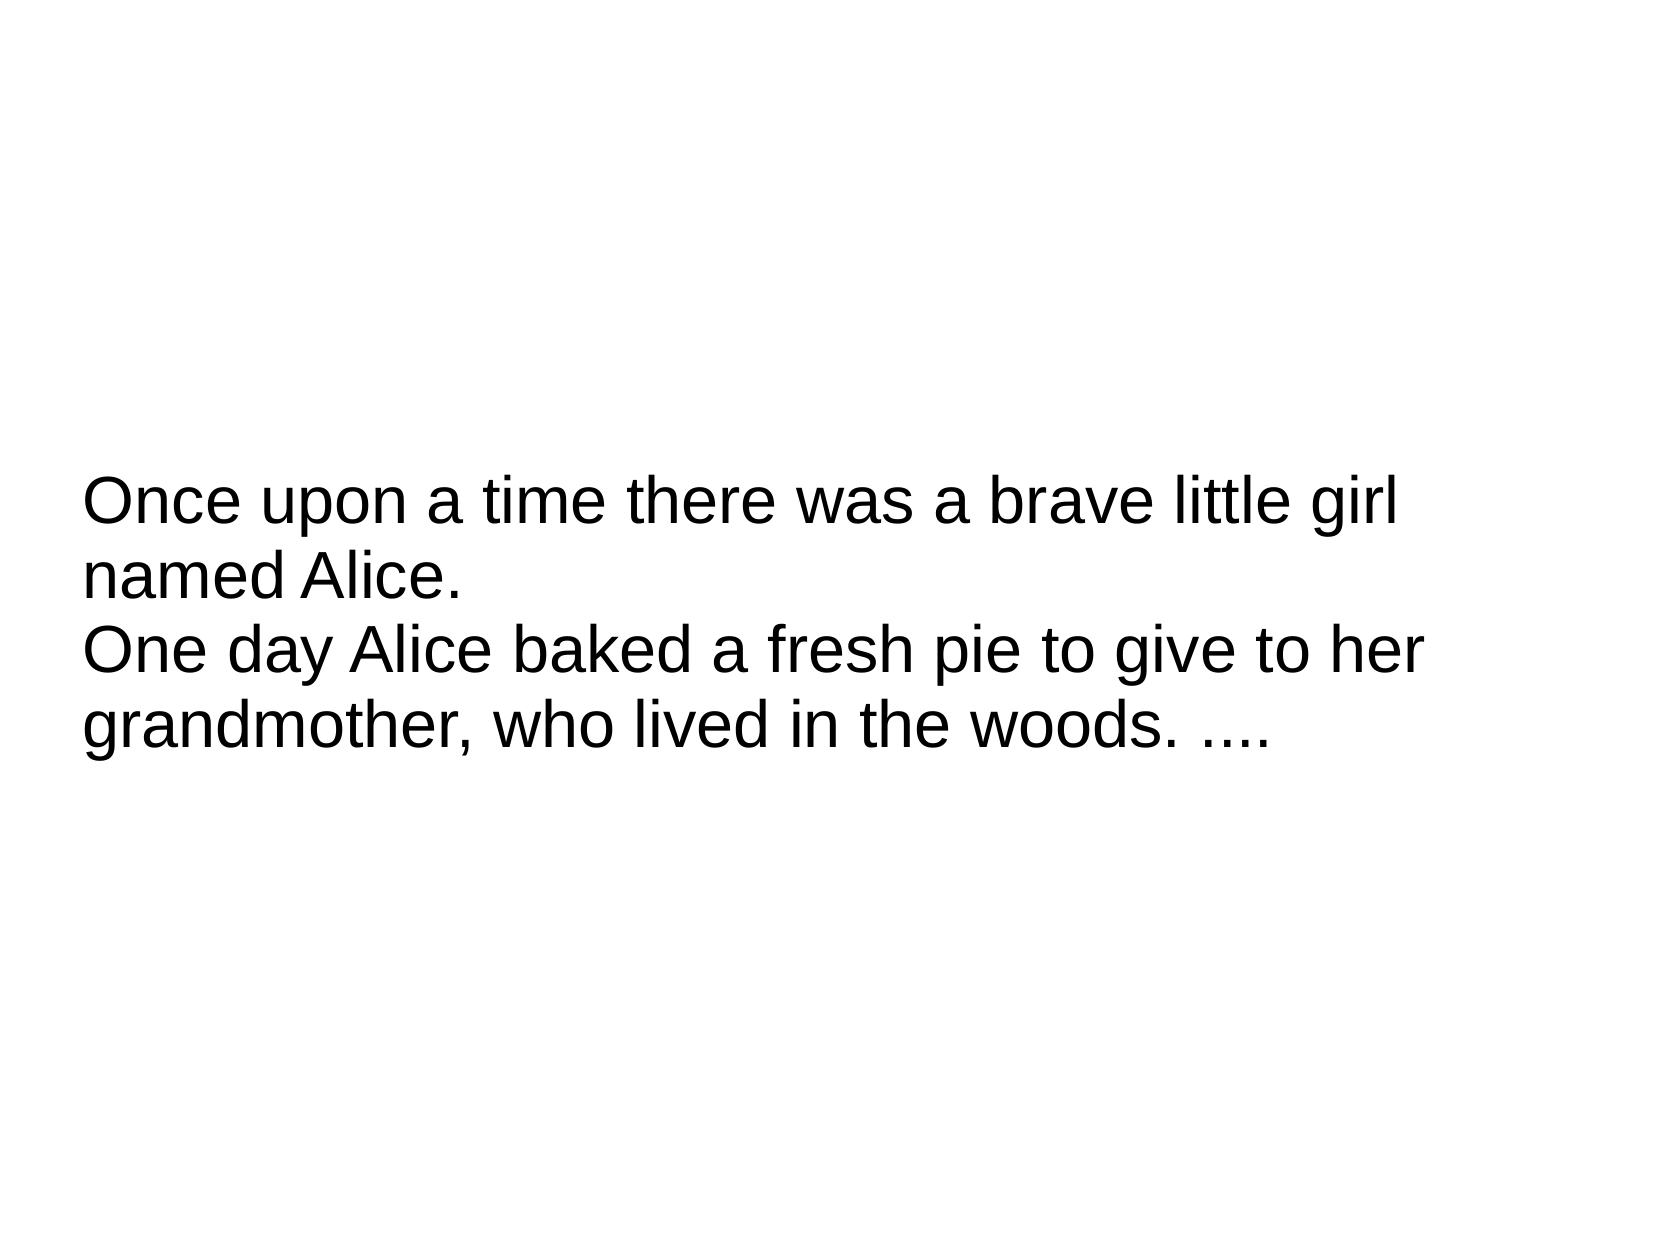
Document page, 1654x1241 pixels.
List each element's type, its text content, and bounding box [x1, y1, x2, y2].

subtitle Once upon a time there was a brave little girl named Alice. One day Alice baked a fresh pie to give to her grandmother, who lived in the woods. .... [82, 290, 1571, 1010]
